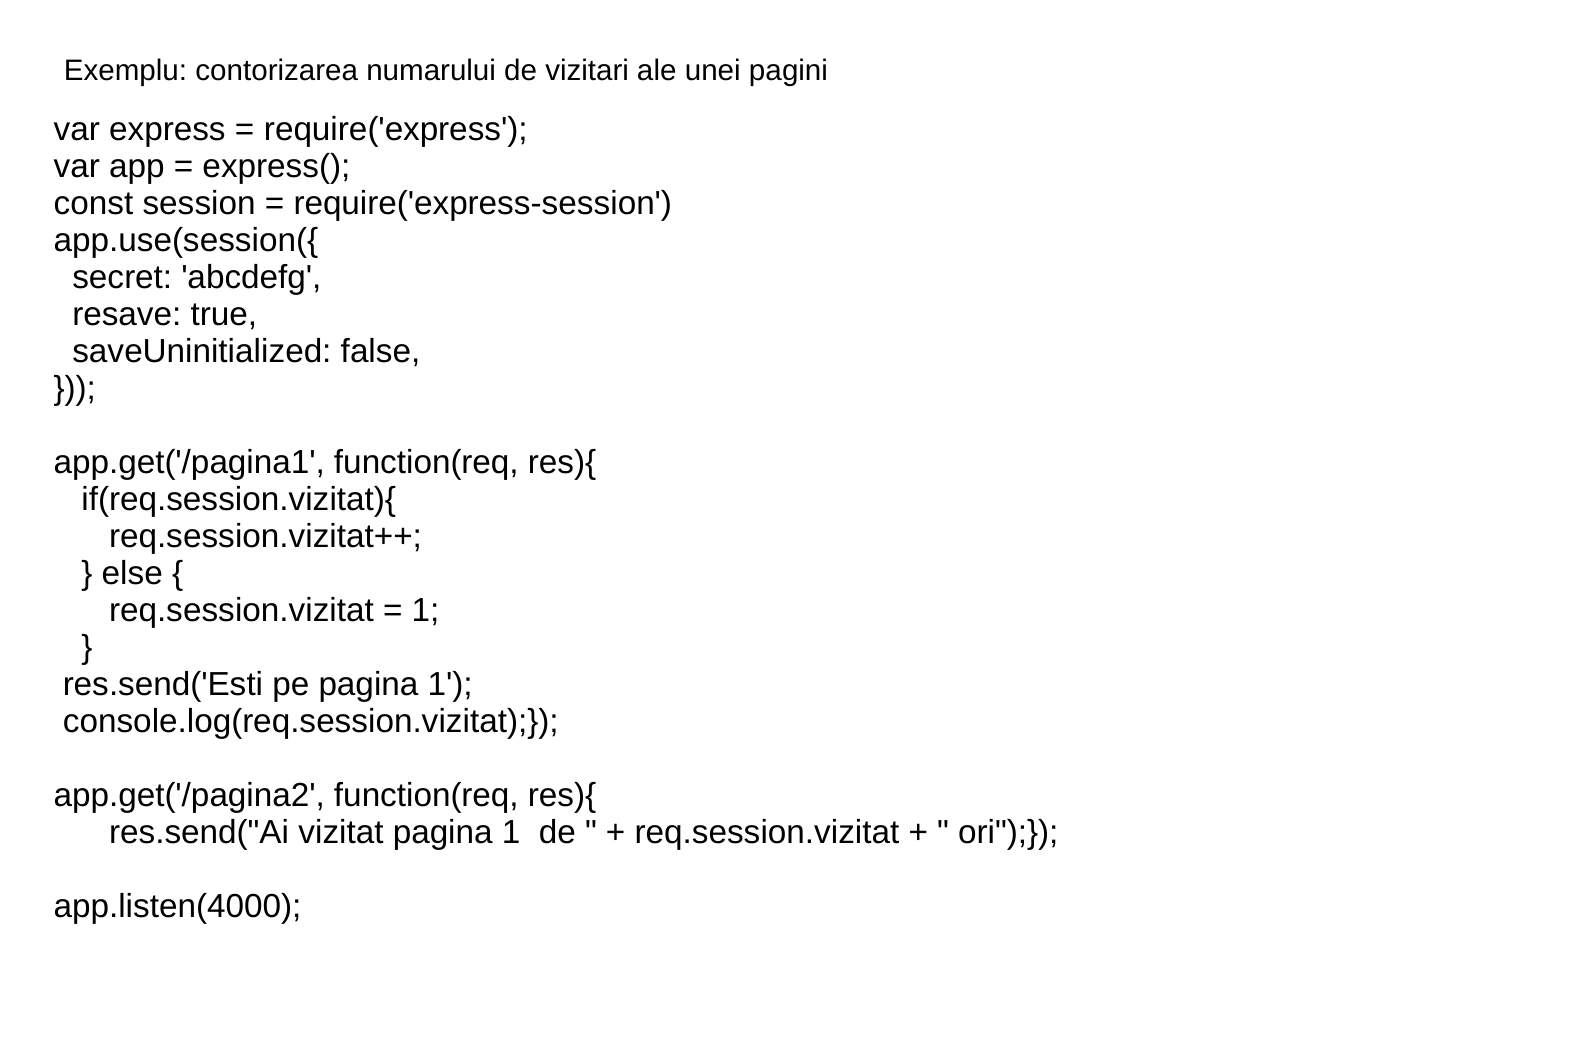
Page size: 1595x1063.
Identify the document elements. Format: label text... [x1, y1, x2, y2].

text_box var express = require('express'); var app = express(); const session = require('express-session') app.use(session({ secret: 'abcdefg', resave: true, saveUninitialized: false, })); app.get('/pagina1', function(req, res){ if(req.session.vizitat){ req.session.vizitat++; } else { req.session.vizitat = 1; } res.send('Esti pe pagina 1'); console.log(req.session.vizitat);}); app.get('/pagina2', function(req, res){ res.send("Ai vizitat pagina 1 de " + req.session.vizitat + " ori");}); app.listen(4000); [38, 28, 1166, 970]
text_box Exemplu: contorizarea numarului de vizitari ale unei pagini [49, 46, 889, 95]
